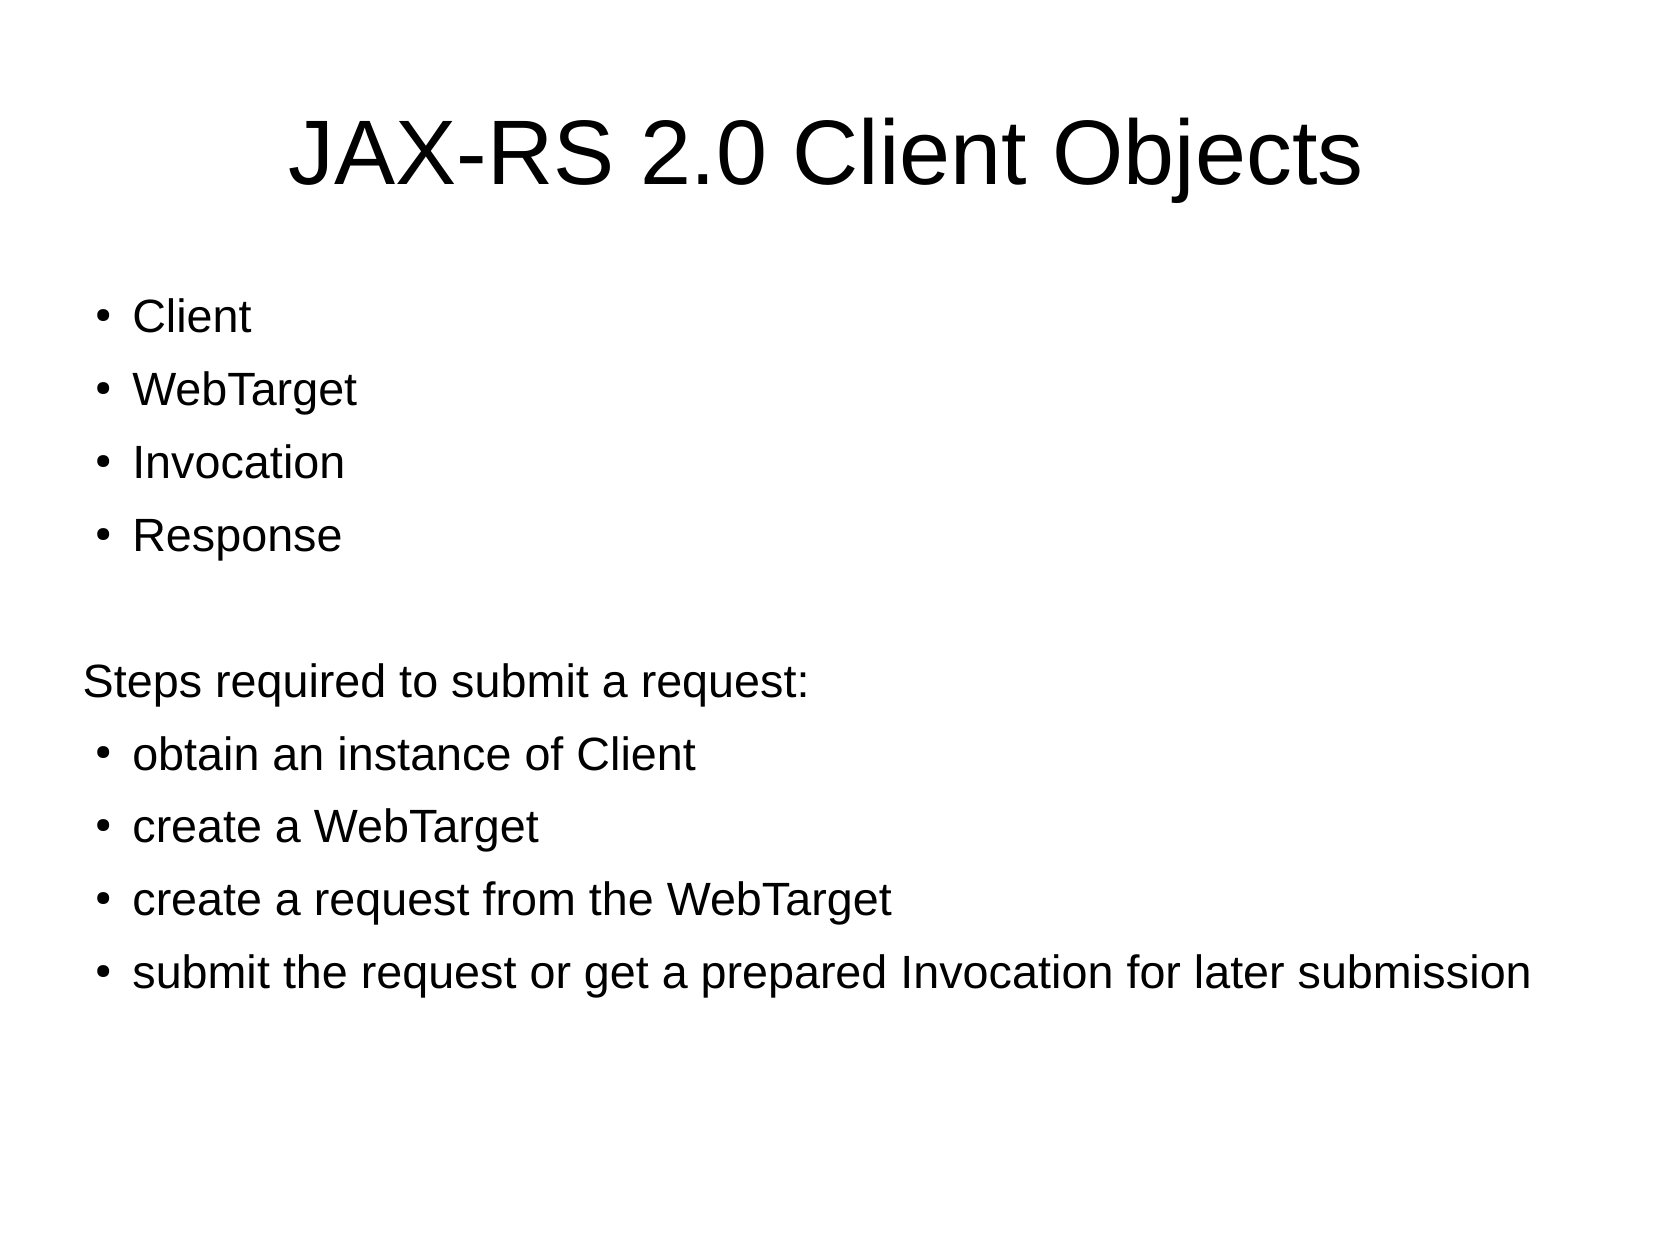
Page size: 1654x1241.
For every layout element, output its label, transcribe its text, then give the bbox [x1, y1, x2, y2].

list Client WebTarget Invocation Response Steps required to submit a request: obtain an instance of Client create a WebTarget create a request from the WebTarget submit the request or get a prepared Invocation for later submission [82, 290, 1538, 1010]
title JAX-RS 2.0 Client Objects [82, 49, 1571, 257]
